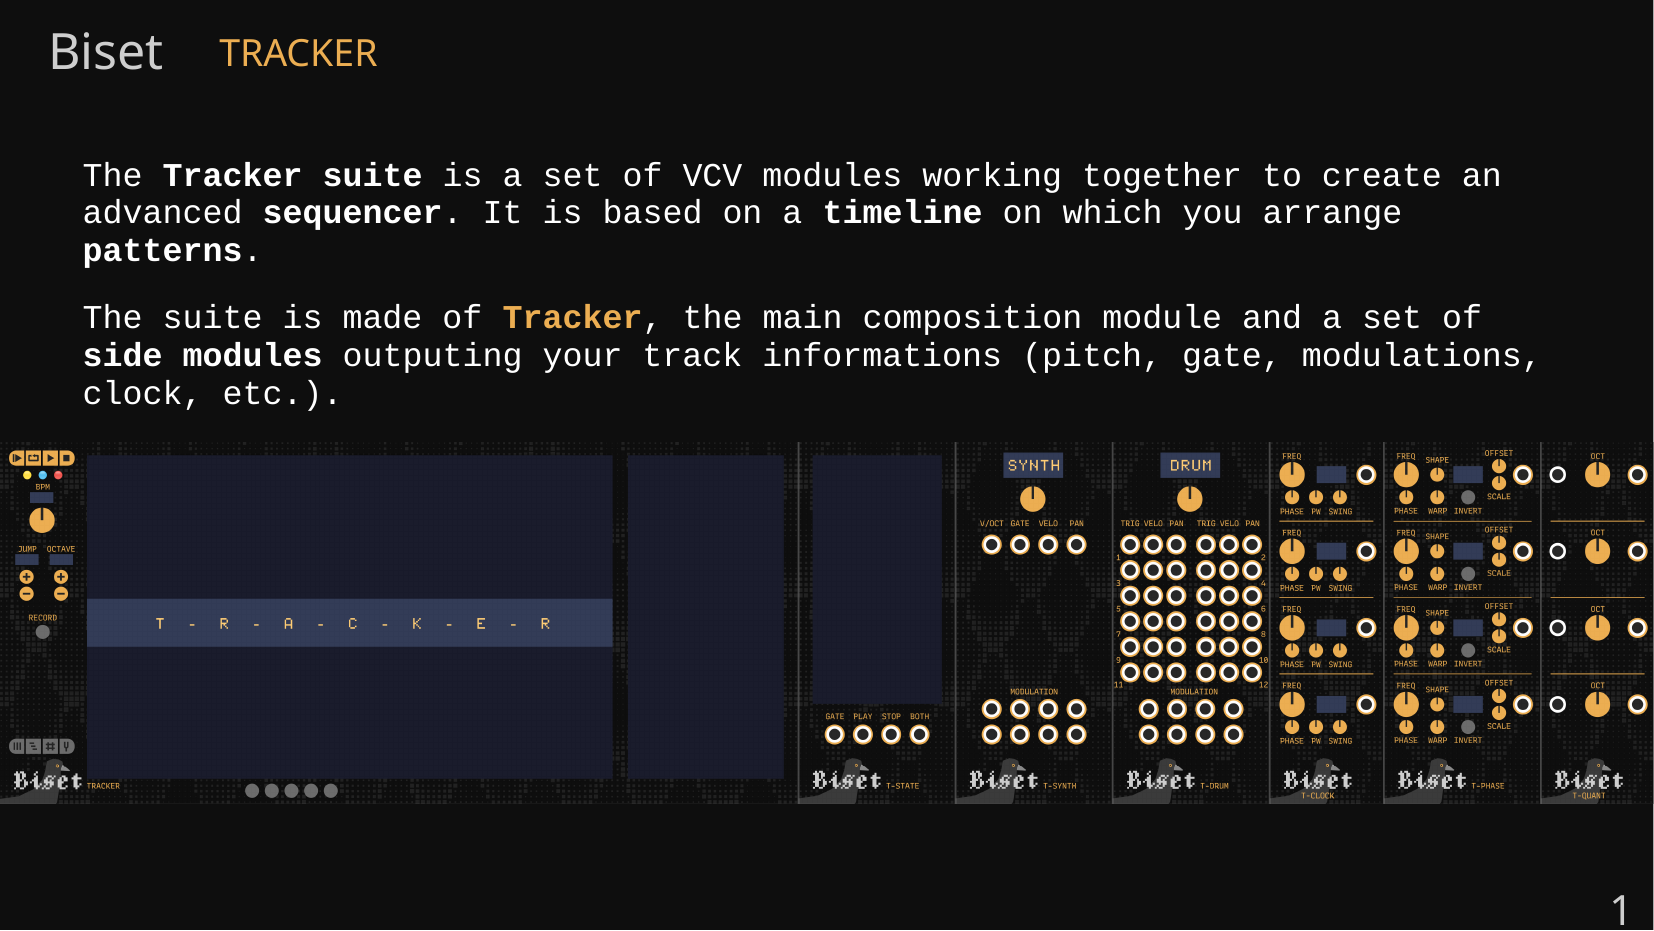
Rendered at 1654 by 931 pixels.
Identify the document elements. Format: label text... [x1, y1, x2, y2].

title Biset [5, 23, 207, 77]
picture [0, 442, 1654, 804]
text_box TRACKER [204, 19, 393, 80]
list The Tracker suite is a set of VCV modules working together to create an advanced sequencer. It is based on a timeline on which you arrange patterns. The suite is made of Tracker, the main composition module and a set of side modules outputing your track informations (pitch, gate, modulations, clock, etc.). [82, 158, 1571, 442]
text_box 1 [1594, 873, 1654, 931]
